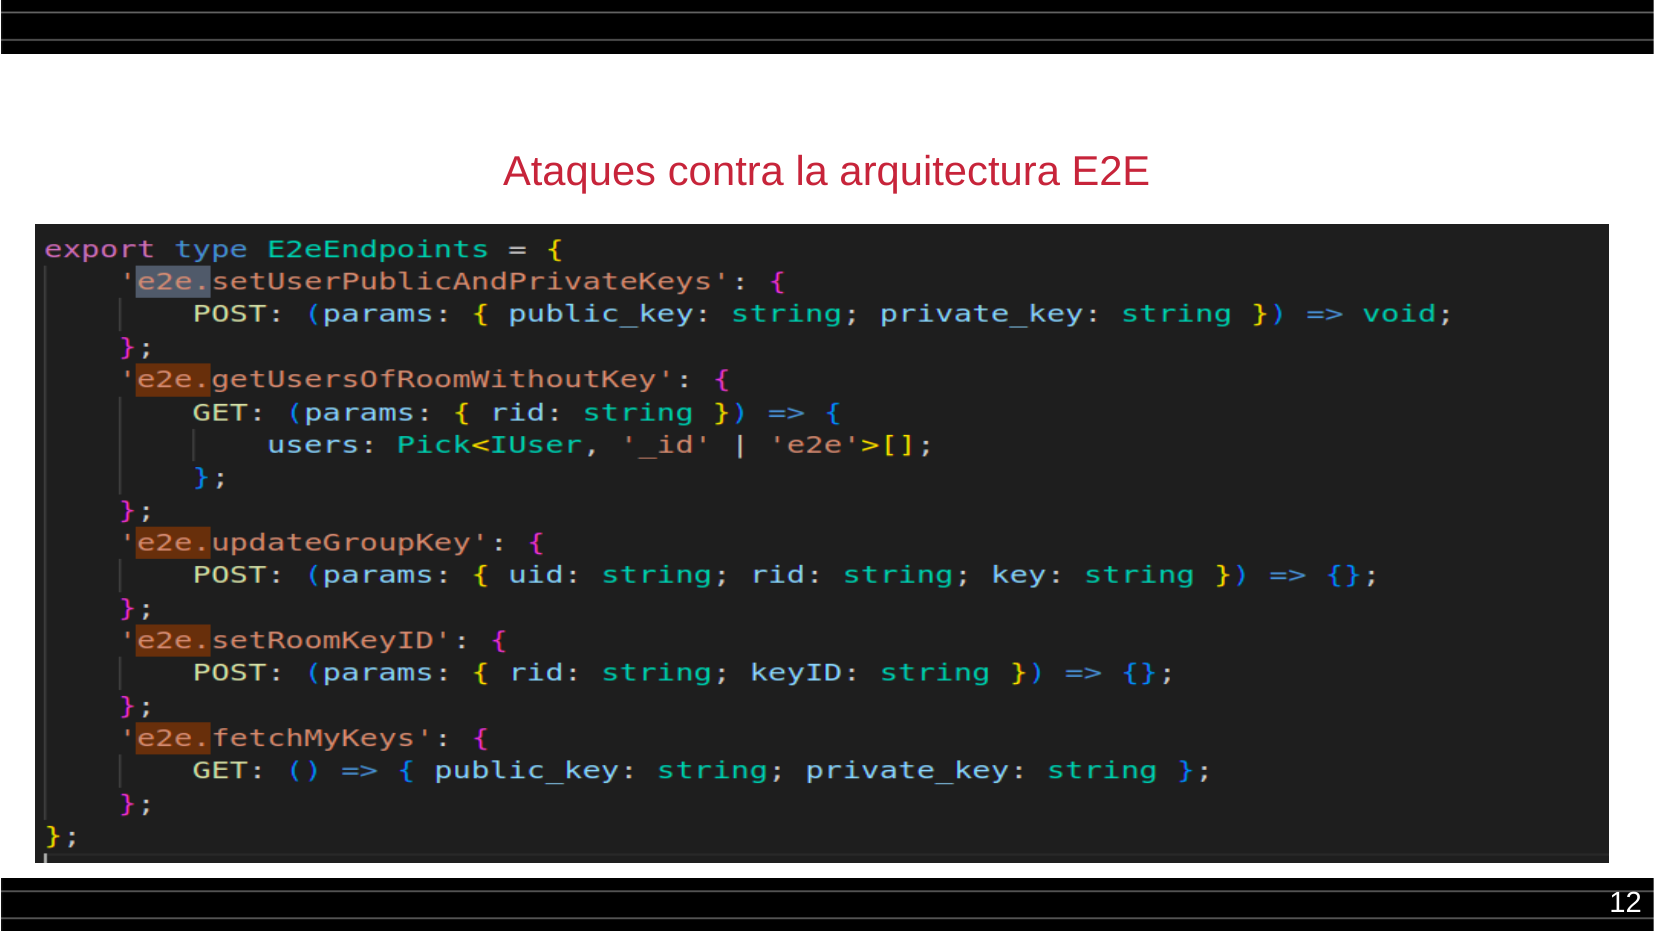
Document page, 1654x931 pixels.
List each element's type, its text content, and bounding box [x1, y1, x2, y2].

picture [35, 224, 1609, 863]
picture [1, 878, 1654, 931]
title Ataques contra la arquitectura E2E [82, 92, 1571, 224]
picture [1, 0, 1654, 54]
